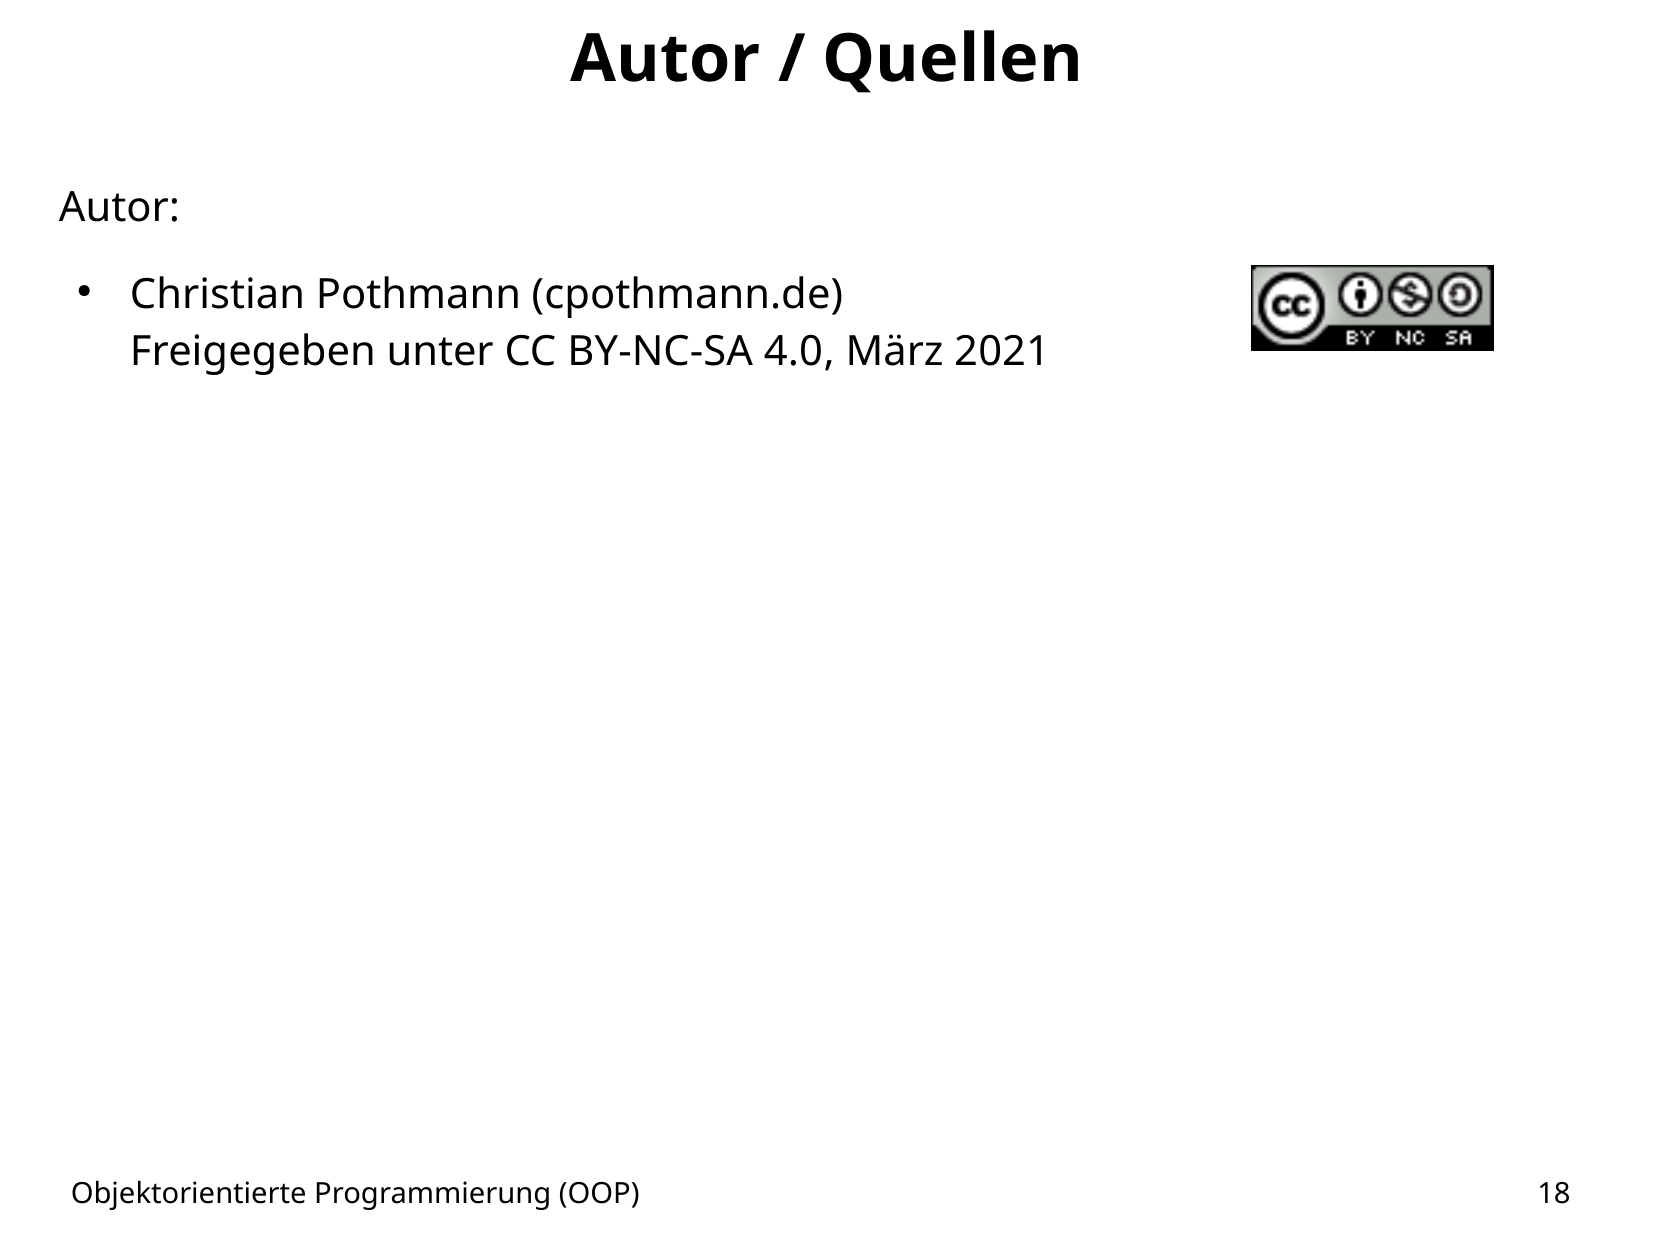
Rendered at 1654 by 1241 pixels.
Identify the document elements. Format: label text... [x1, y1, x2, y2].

picture [1251, 265, 1494, 351]
list Autor: Christian Pothmann (cpothmann.de) Freigegeben unter CC BY-NC-SA 4.0, März 2021 [59, 177, 1583, 1146]
title Autor / Quellen [0, 5, 1654, 107]
